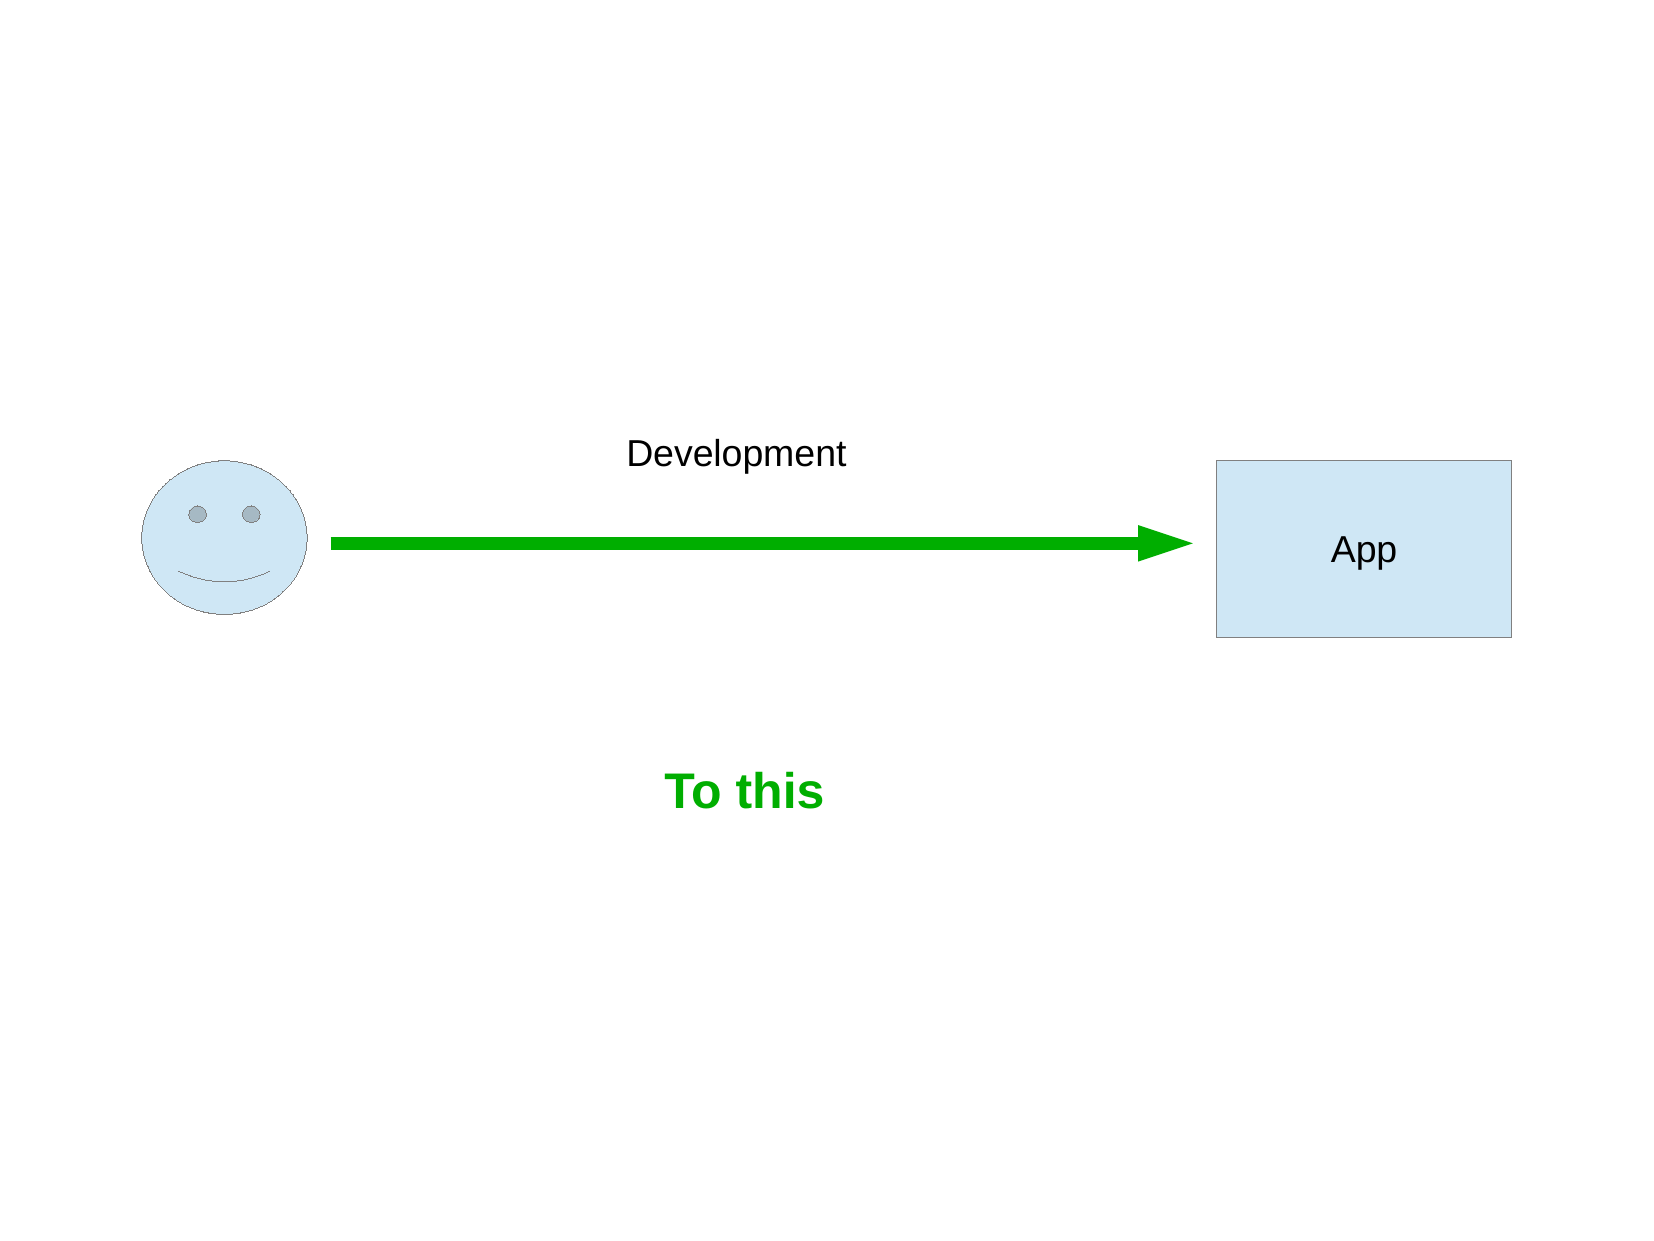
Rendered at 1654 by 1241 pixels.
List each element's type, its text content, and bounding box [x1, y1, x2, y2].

text_box App [1216, 460, 1512, 638]
text_box Development [611, 425, 863, 483]
text_box [141, 460, 308, 615]
text_box To this [649, 755, 840, 827]
